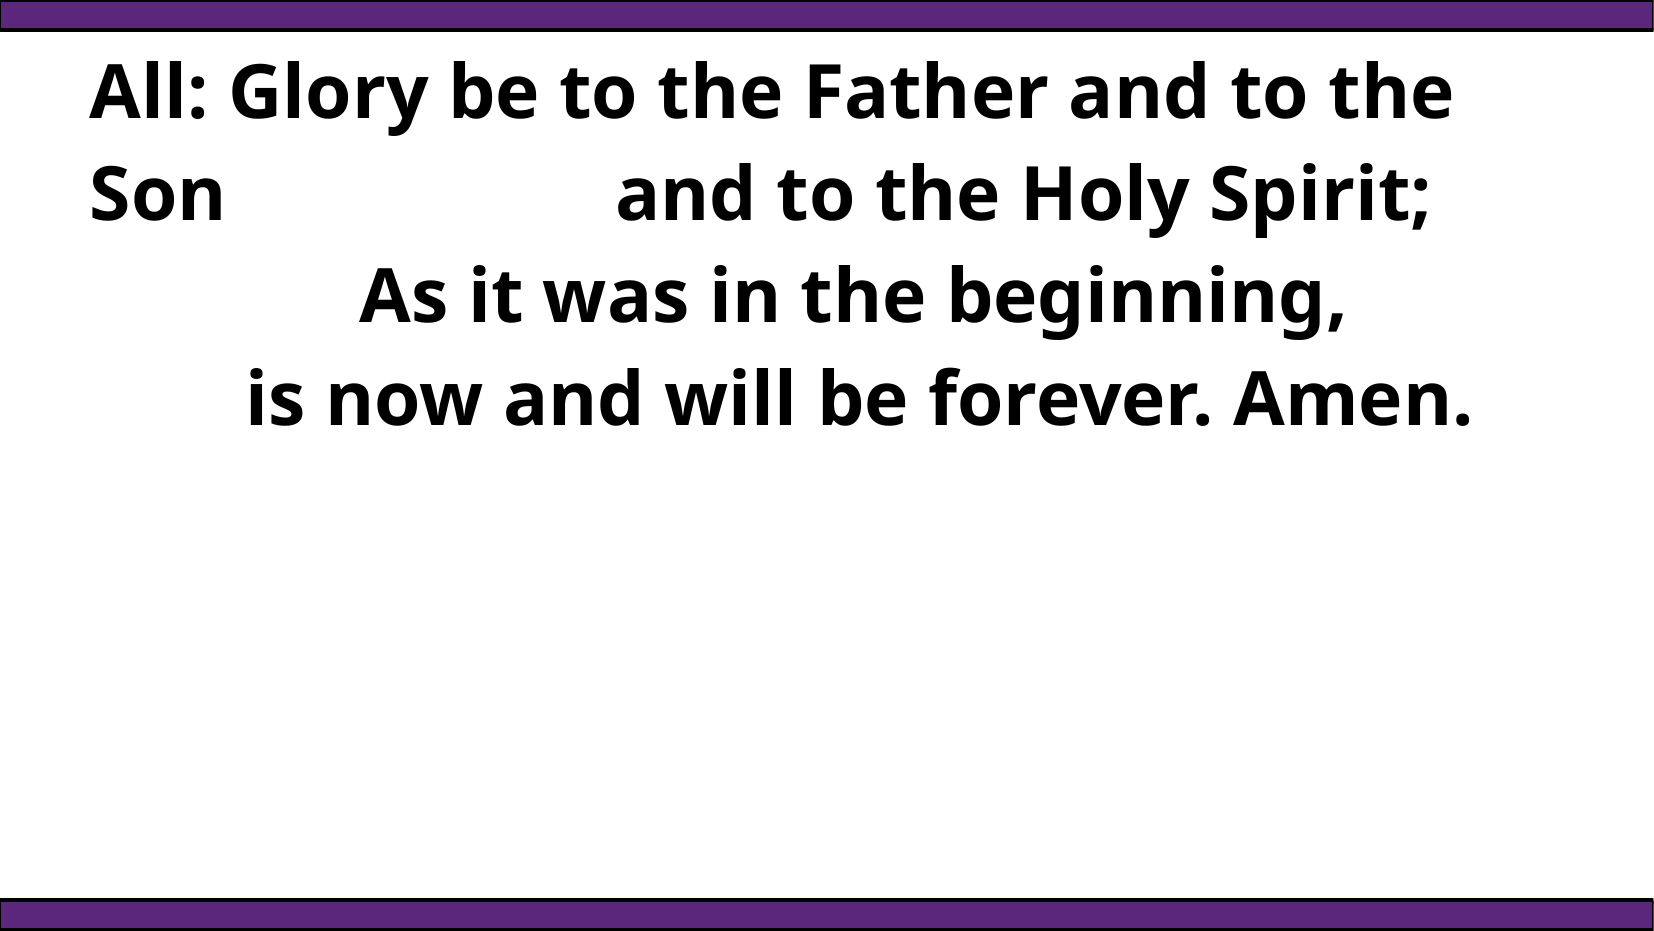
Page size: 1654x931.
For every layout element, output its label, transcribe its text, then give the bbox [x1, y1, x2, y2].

text_box All: Glory be to the Father and to the Son and to the Holy Spirit; As it was in the beginning, is now and will be forever. Amen. [75, 30, 1576, 445]
text_box [0, 0, 1654, 31]
text_box [0, 900, 1654, 931]
picture [0, 31, 1654, 900]
